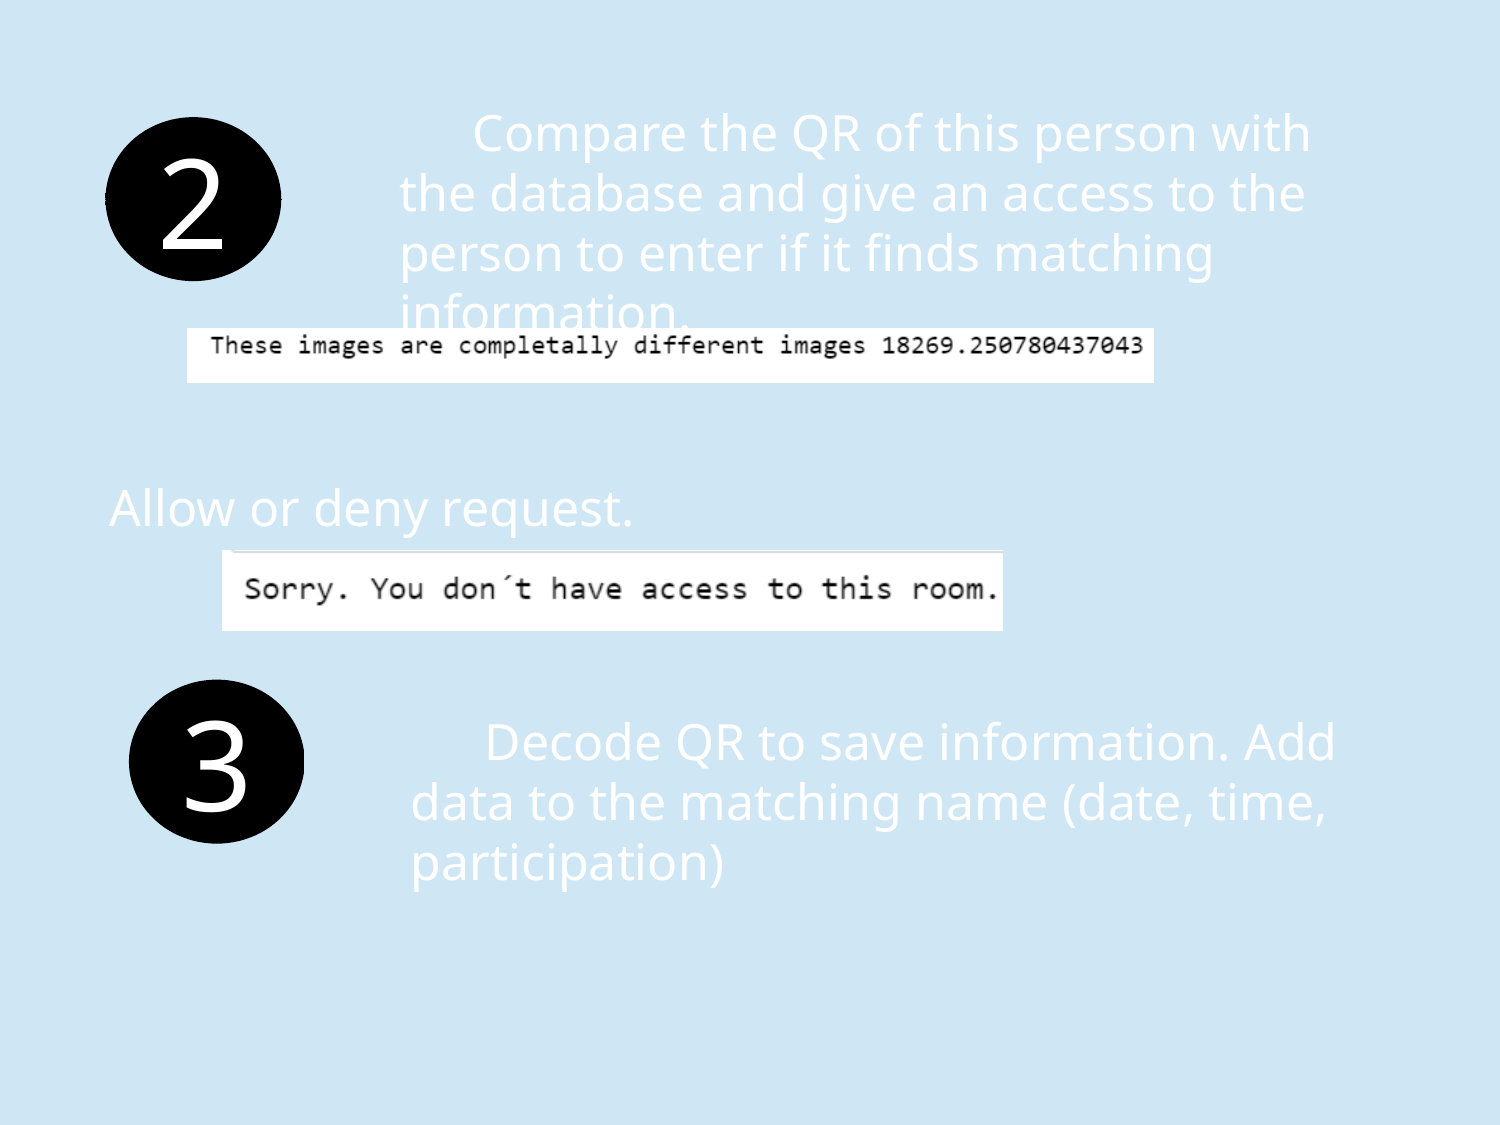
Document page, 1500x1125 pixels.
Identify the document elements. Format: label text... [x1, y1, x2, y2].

text_box Allow or deny request. [81, 468, 832, 544]
text_box Decode QR to save information. Add data to the matching name (date, time, participation) [339, 703, 1430, 898]
picture [187, 328, 1154, 383]
text_box Compare the QR of this person with the database and give an access to the person to enter if it finds matching information. [328, 93, 1395, 349]
text_box 3 [128, 679, 305, 844]
text_box 2 [105, 117, 282, 282]
picture [222, 550, 1003, 631]
